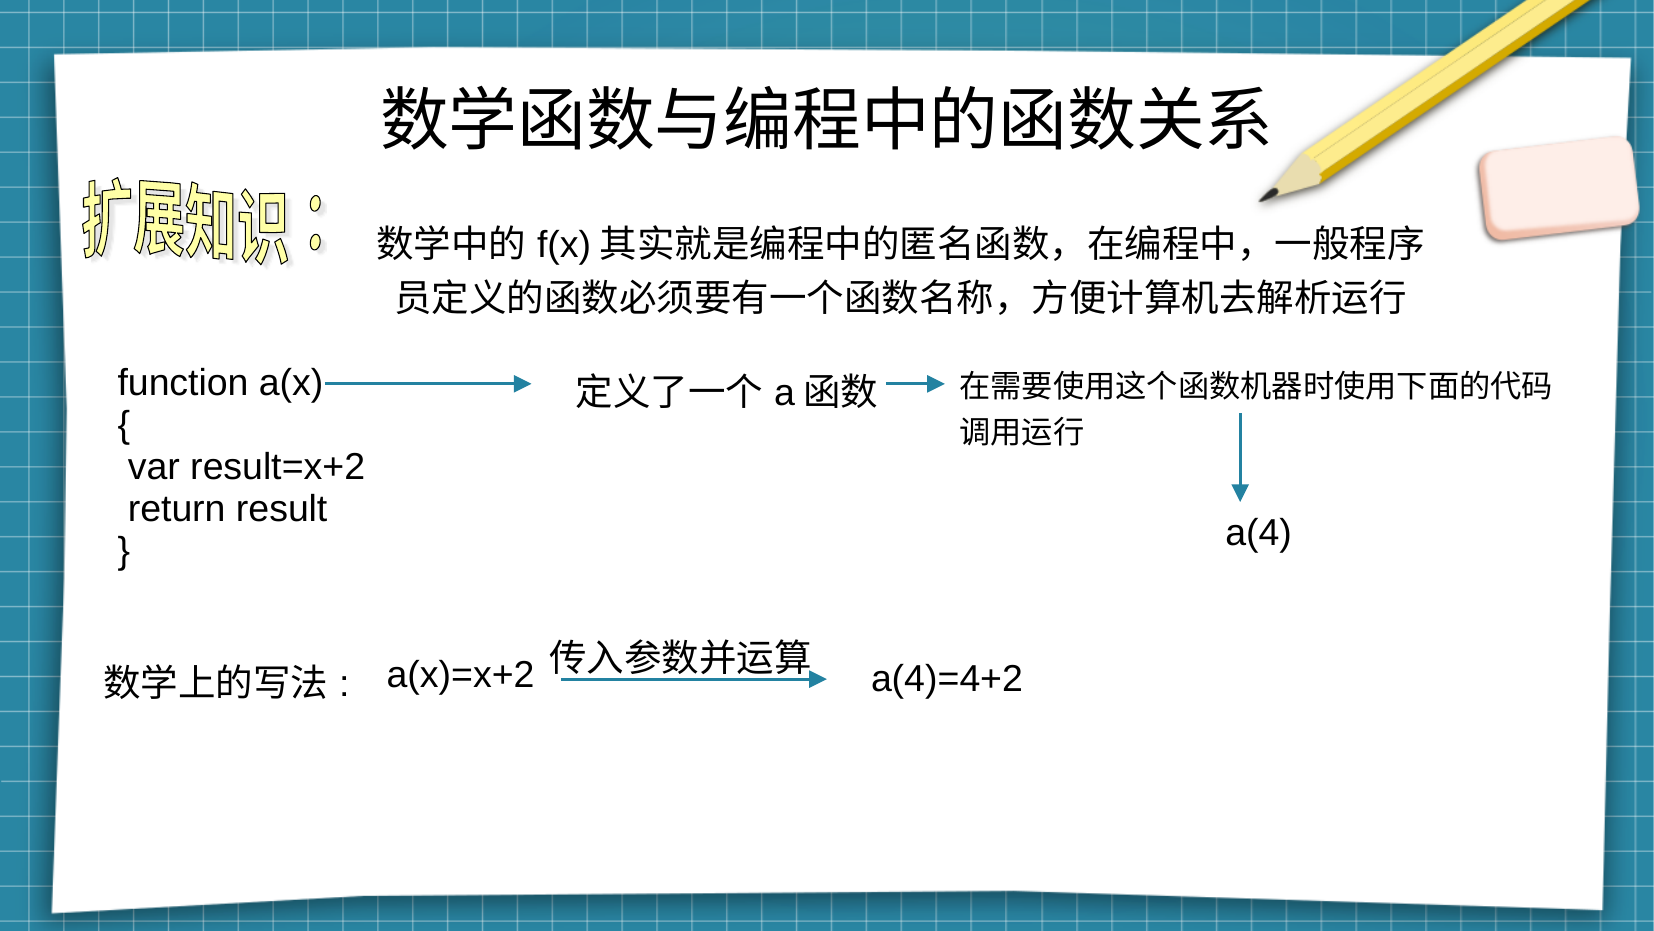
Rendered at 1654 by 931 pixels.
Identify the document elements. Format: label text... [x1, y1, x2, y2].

text_box 扩展知识： [186, 181, 233, 260]
text_box 扩展知识： [239, 212, 259, 263]
text_box 定义了一个a函数 [561, 354, 916, 412]
text_box 扩展知识： [259, 193, 285, 233]
text_box 在需要使用这个函数机器时使用下面的代码调用运行 [944, 354, 1595, 432]
text_box 扩展知识： [241, 188, 254, 208]
text_box 扩展知识： [274, 238, 288, 265]
text_box function a(x) { var result=x+2 return result } [102, 354, 381, 580]
text_box 扩展知识： [82, 177, 131, 258]
text_box 传入参数并运算 [534, 620, 827, 673]
text_box 扩展知识： [310, 195, 321, 212]
text_box 扩展知识： [255, 239, 270, 265]
picture [0, 0, 1654, 931]
text_box a(4)=4+2 [856, 649, 1063, 707]
text_box a(x)=x+2 [342, 645, 579, 703]
title 数学函数与编程中的函数关系 [82, 37, 1571, 193]
text_box 数学上的写法: [88, 645, 342, 703]
text_box 扩展知识： [134, 180, 184, 257]
text_box a(4) [1210, 504, 1329, 562]
text_box 扩展知识： [310, 234, 321, 250]
text_box 数学中的f(x)其实就是编程中的匿名函数，在编程中，一般程序员定义的函数必须要有一个函数名称，方便计算机去解析运行 [354, 206, 1447, 325]
